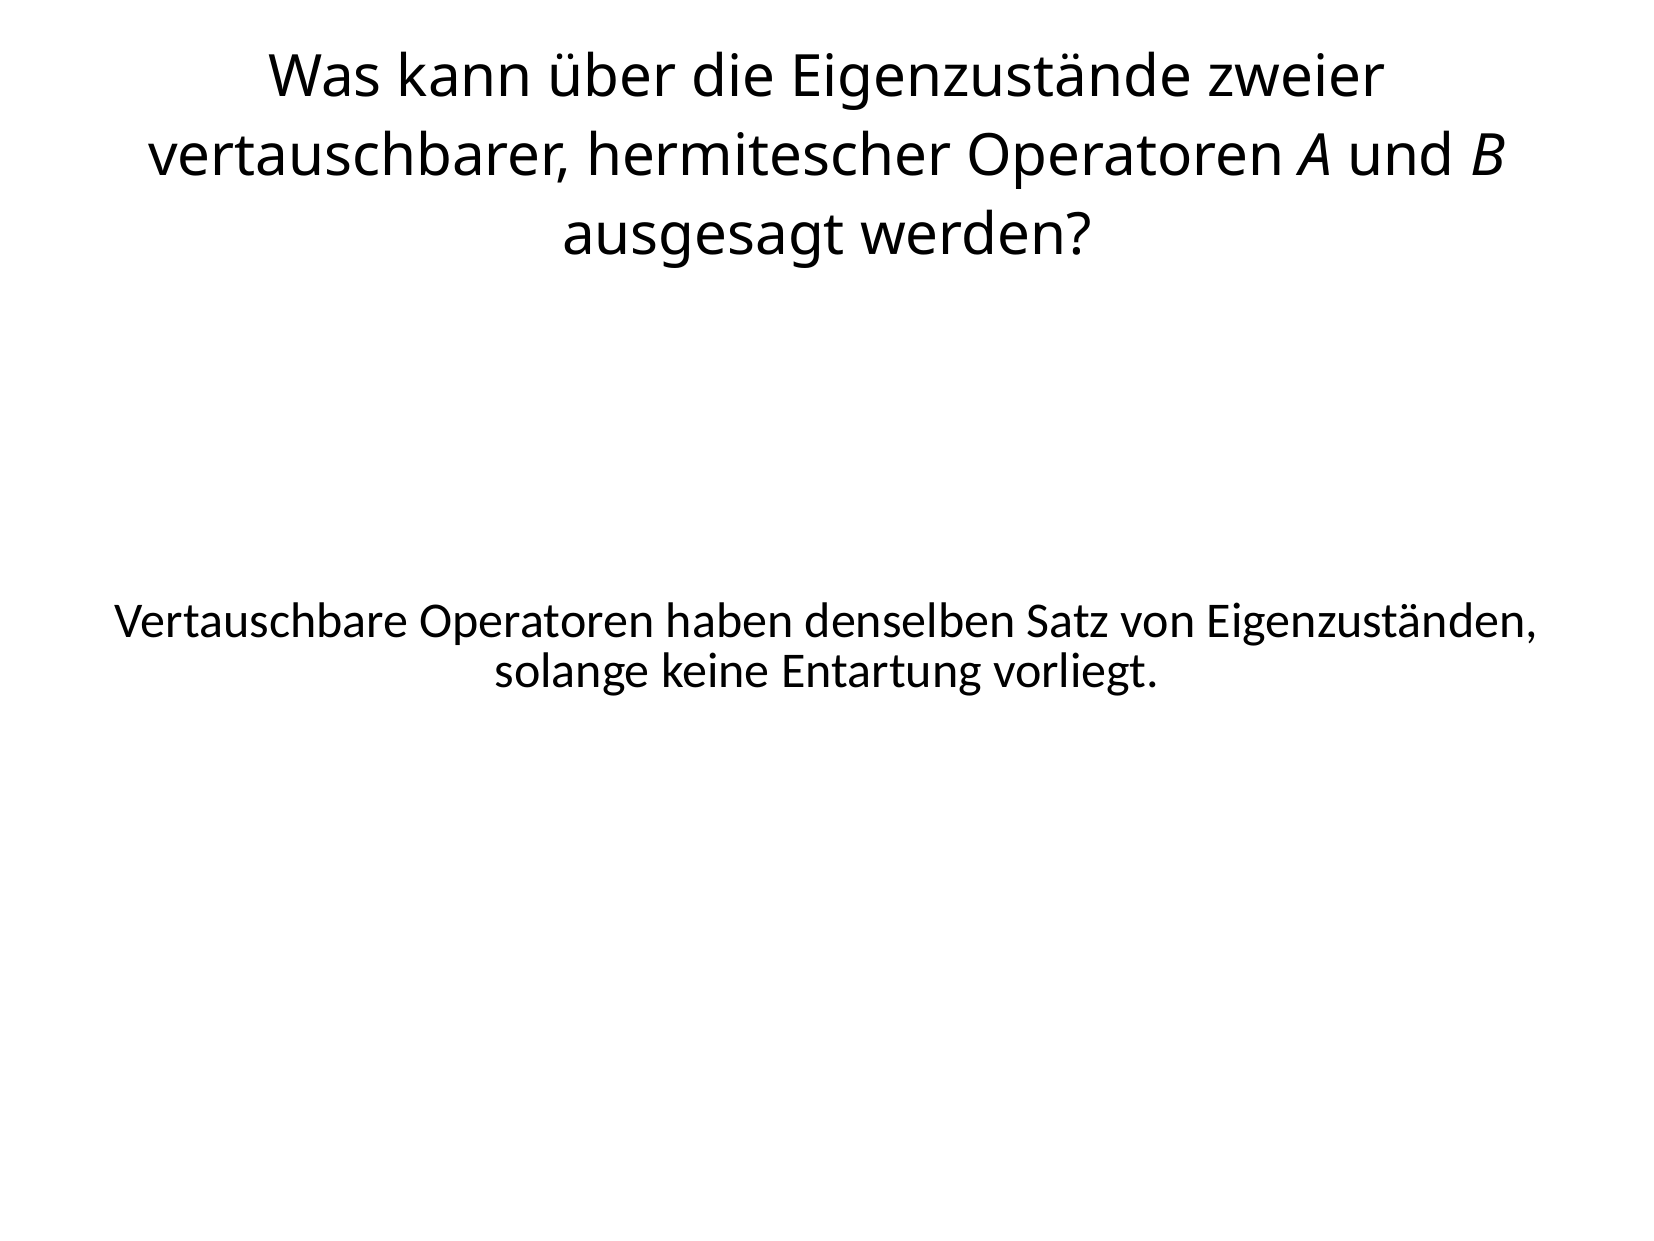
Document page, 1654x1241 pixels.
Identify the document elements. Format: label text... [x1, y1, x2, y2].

subtitle Vertauschbare Operatoren haben denselben Satz von Eigenzuständen, solange keine Entartung vorliegt. [82, 290, 1571, 1010]
title Was kann über die Eigenzustände zweier vertauschbarer, hermitescher Operatoren A und B ausgesagt werden? [82, 49, 1571, 257]
